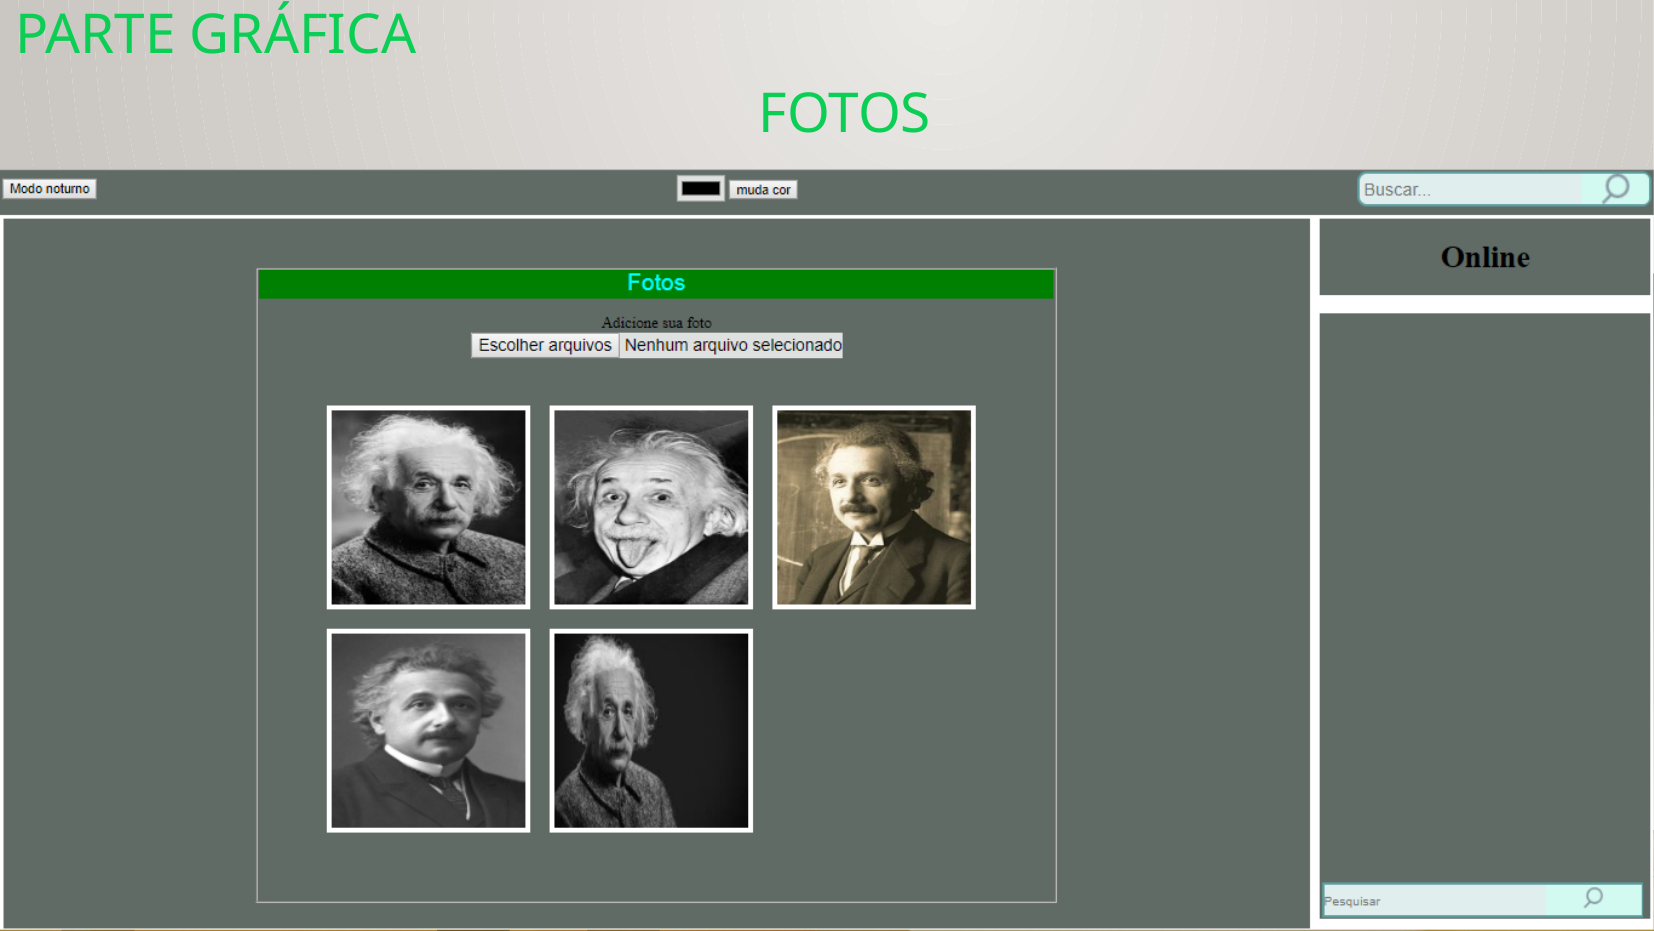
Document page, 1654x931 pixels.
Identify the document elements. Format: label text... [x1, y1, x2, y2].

title Parte Gráfica [0, 0, 1489, 154]
picture [0, 169, 1654, 931]
text_box fOTOS [744, 77, 1235, 172]
